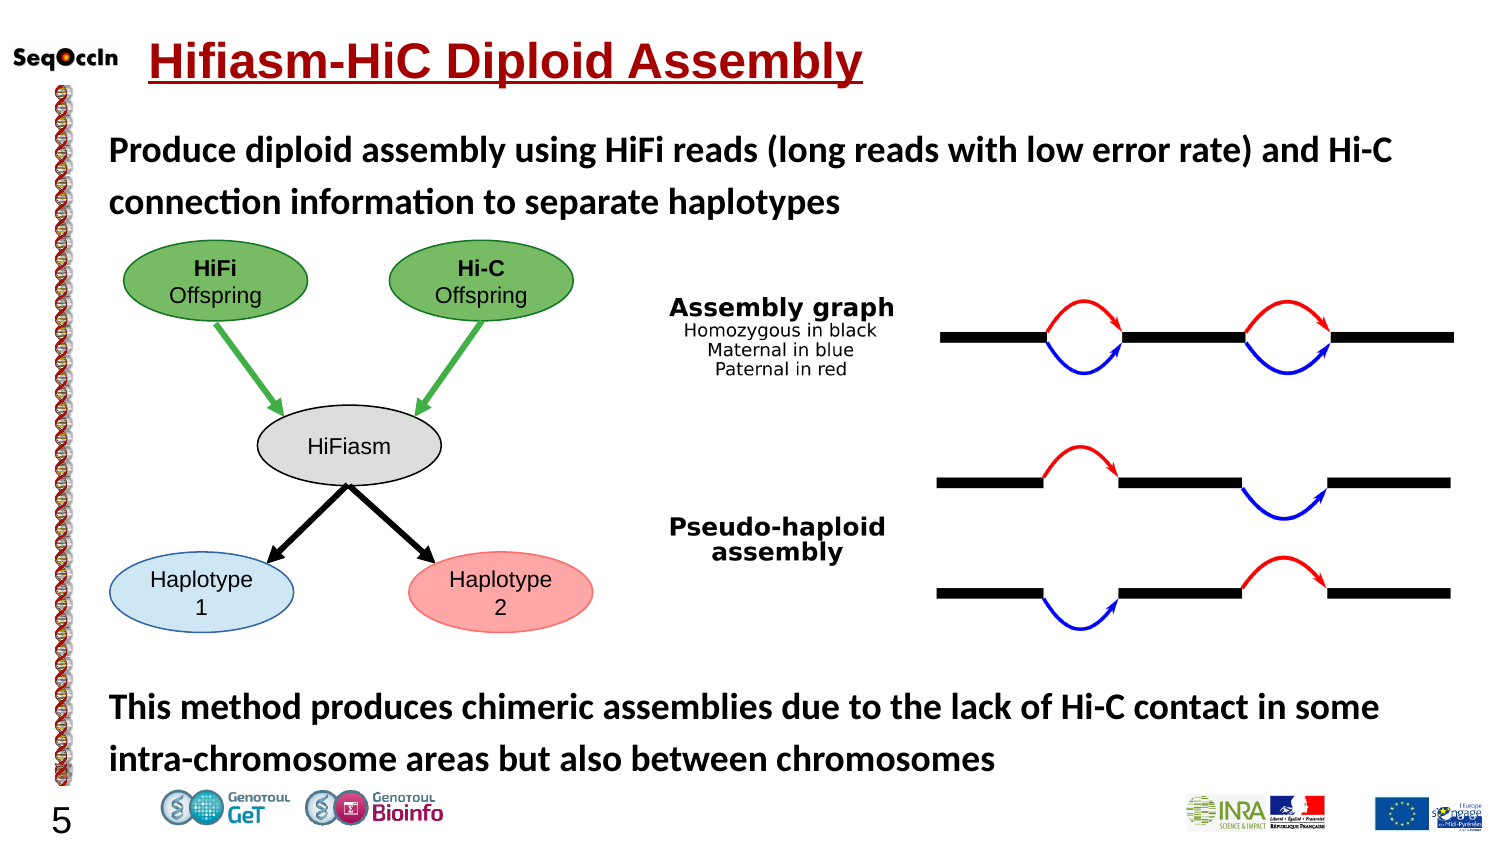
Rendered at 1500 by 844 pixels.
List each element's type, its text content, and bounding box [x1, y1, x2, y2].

picture [669, 297, 1454, 631]
picture [1374, 796, 1487, 834]
text_box Haplotype1 [109, 551, 294, 633]
picture [55, 85, 68, 786]
picture [1185, 794, 1267, 832]
text_box This method produces chimeric assemblies due to the lack of Hi-C contact in some intra-chromosome areas but also between chromosomes [100, 670, 1476, 779]
text_box Produce diploid assembly using HiFi reads (long reads with low error rate) and Hi-C connection information to separate haplotypes [100, 114, 1465, 222]
text_box Hifiasm-HiC Diploid Assembly [137, 22, 1378, 114]
picture [1270, 795, 1325, 829]
picture [9, 43, 122, 74]
text_box Hi-C Offspring [389, 240, 574, 321]
text_box HiFi Offspring [123, 240, 308, 321]
picture [156, 785, 294, 830]
text_box Haplotype2 [408, 551, 593, 633]
picture [300, 785, 448, 830]
text_box HiFiasm [257, 405, 442, 486]
